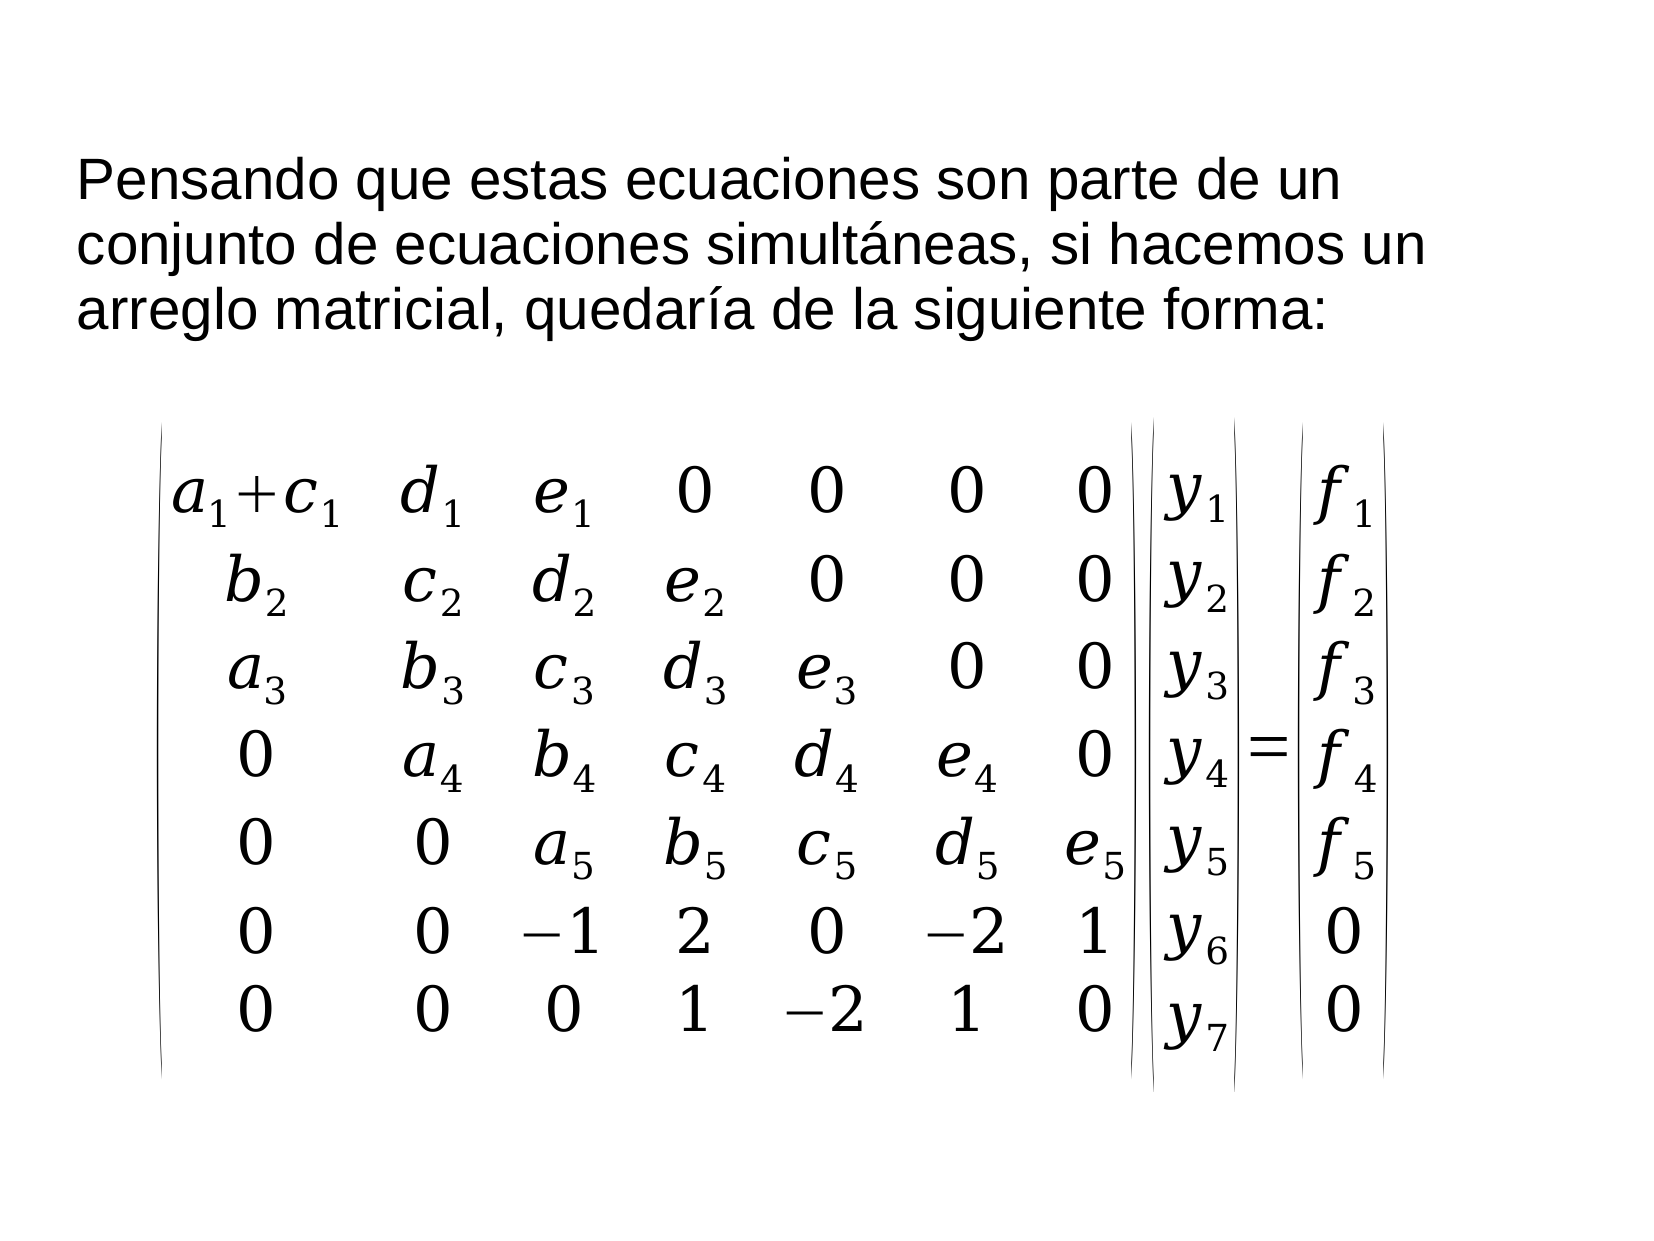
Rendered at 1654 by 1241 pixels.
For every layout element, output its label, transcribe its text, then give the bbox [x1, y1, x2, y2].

text_box Pensando que estas ecuaciones son parte de un conjunto de ecuaciones simultáneas, si hacemos un arreglo matricial, quedaría de la siguiente forma: [76, 118, 1565, 371]
chart [147, 413, 1398, 1092]
